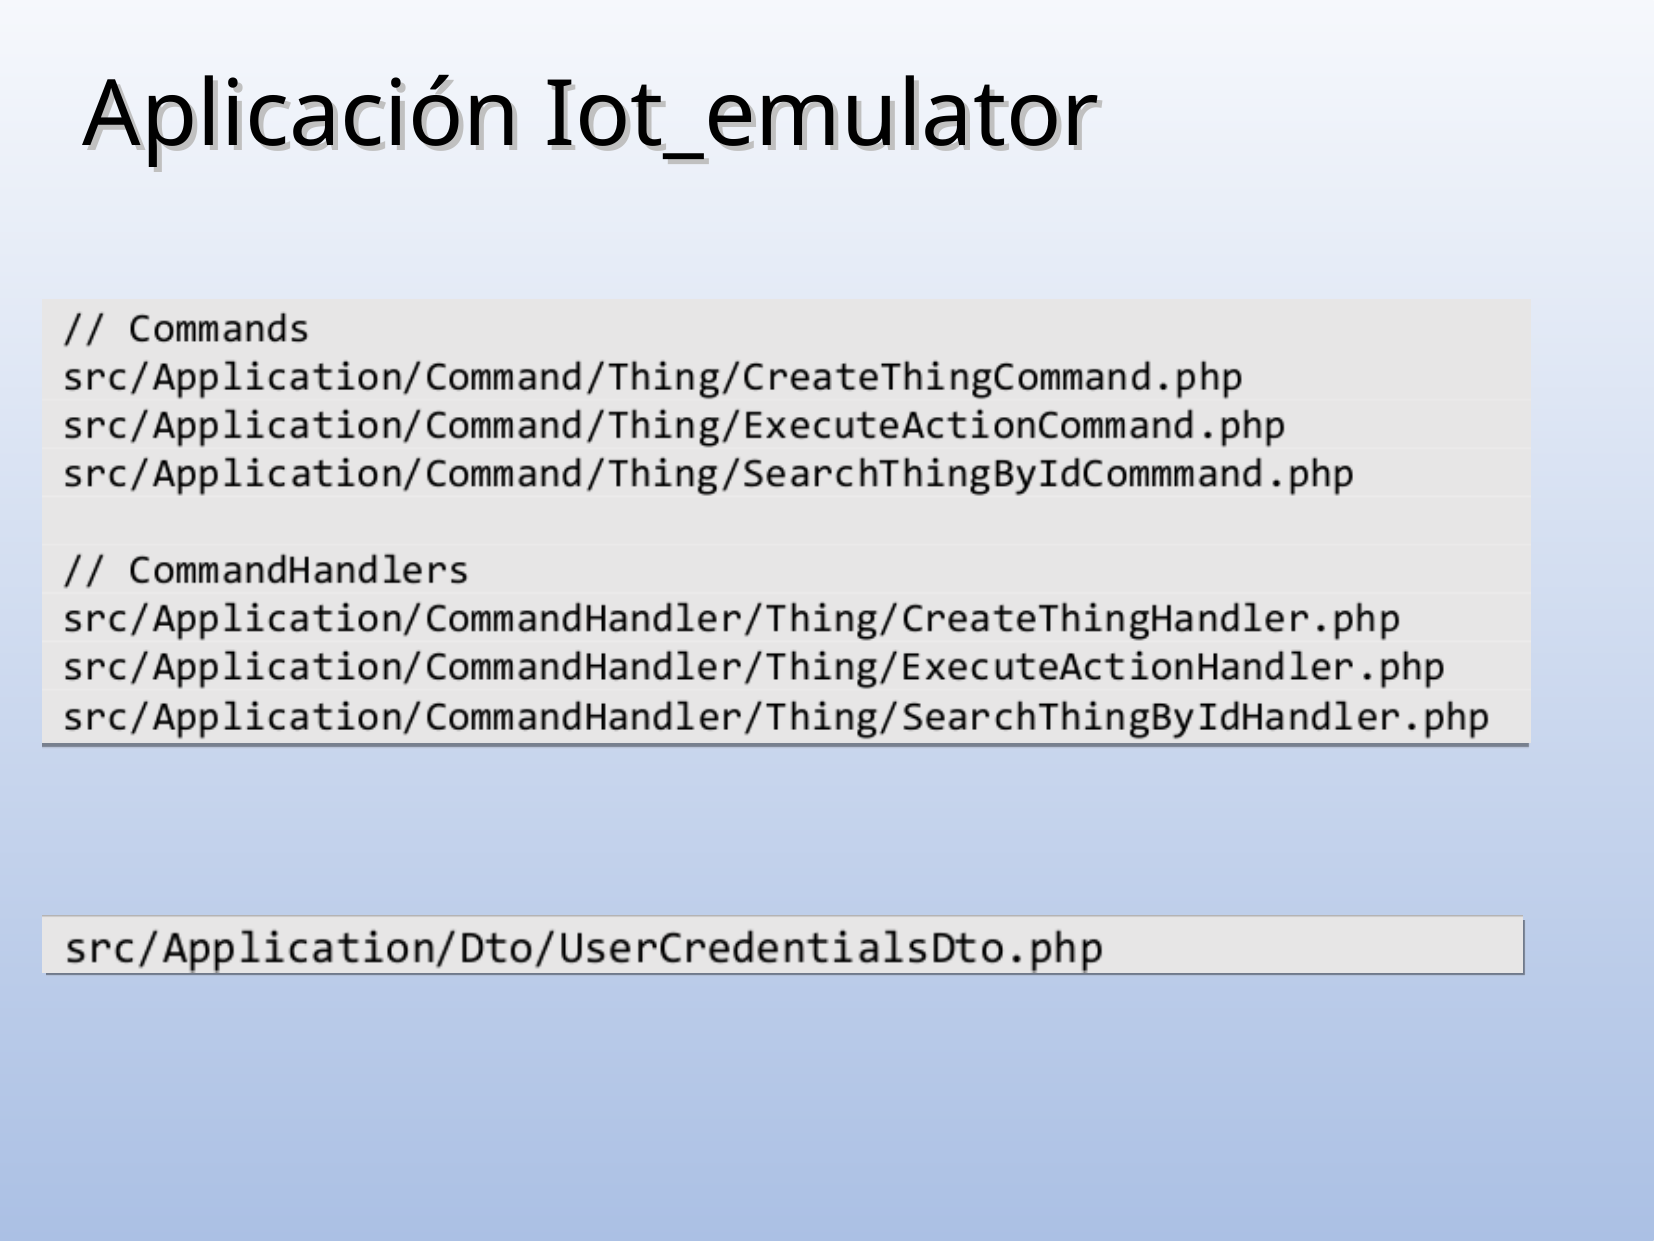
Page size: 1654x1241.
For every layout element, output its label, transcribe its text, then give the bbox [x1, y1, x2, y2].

picture [42, 299, 1531, 743]
picture [42, 915, 1523, 973]
title Aplicación Iot_emulator [82, 5, 1571, 213]
